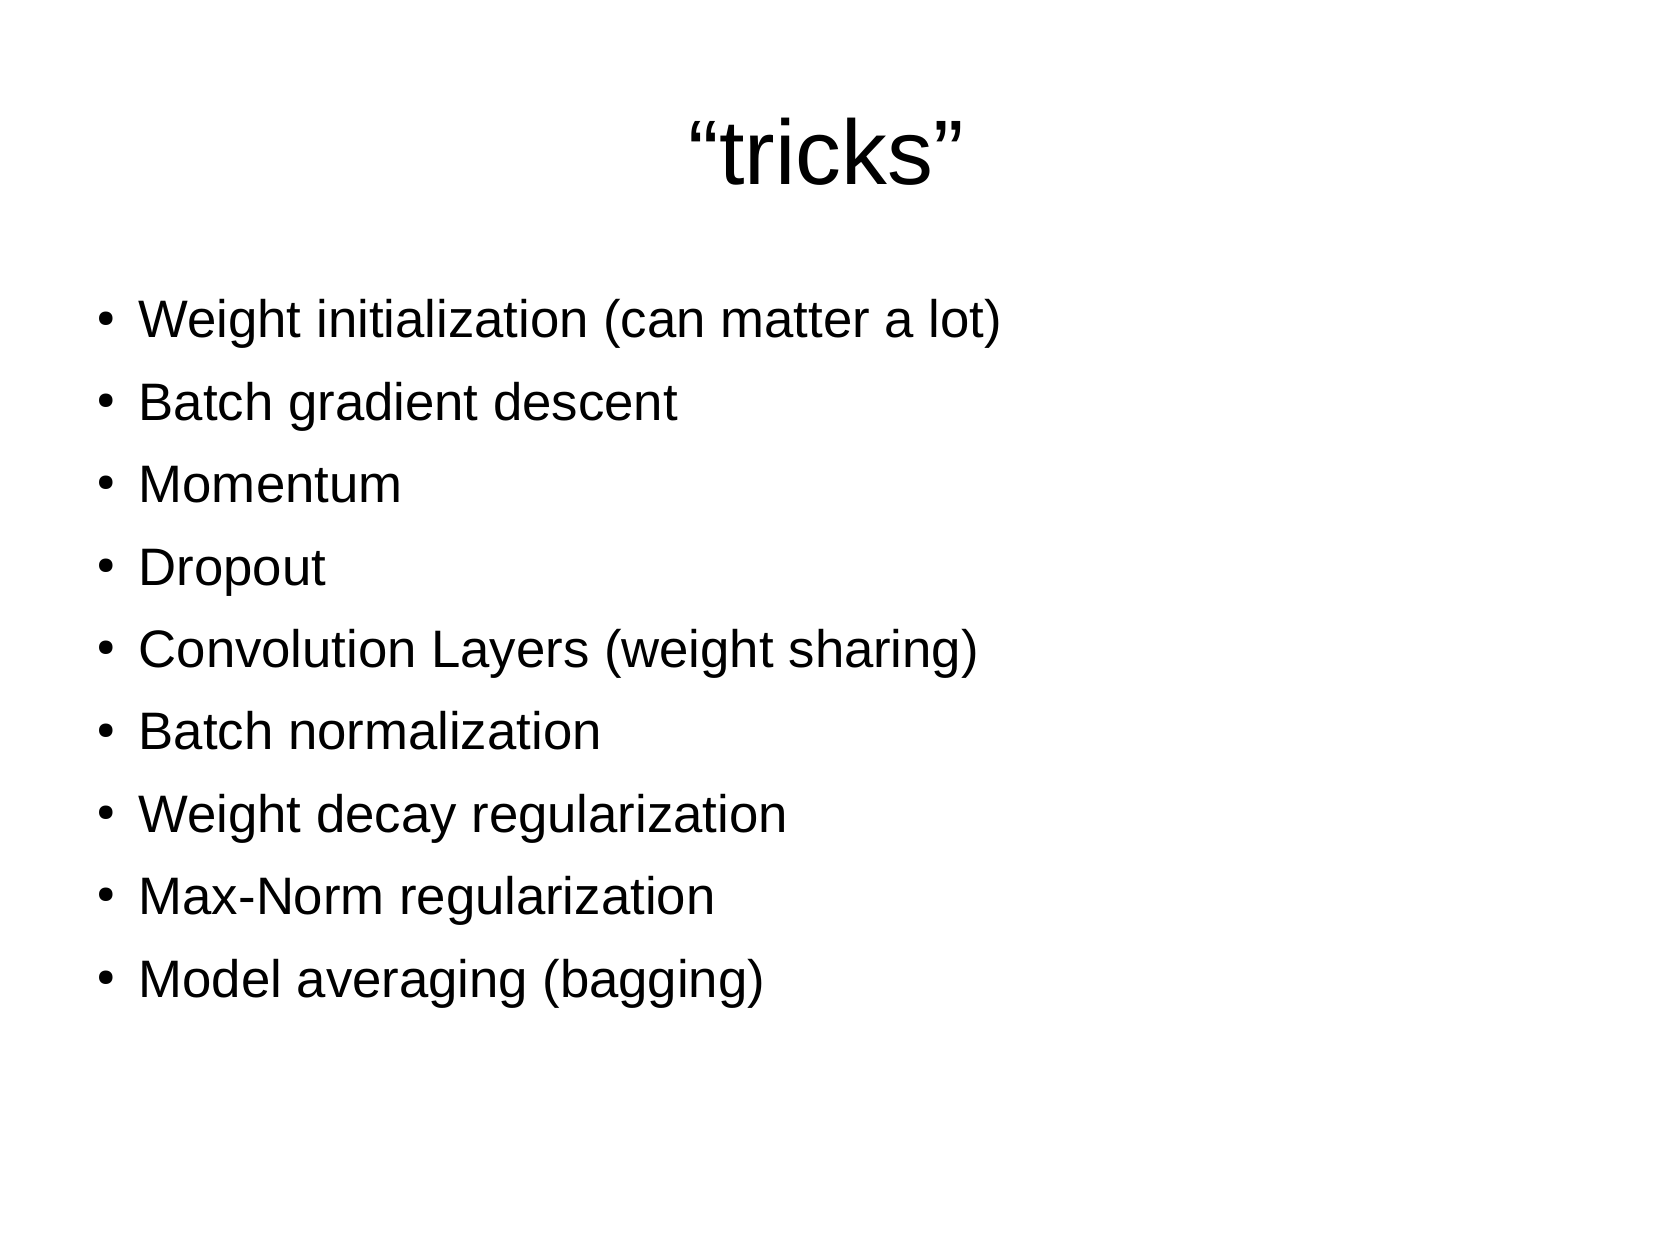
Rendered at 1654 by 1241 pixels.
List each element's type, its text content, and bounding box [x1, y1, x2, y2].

title “tricks” [82, 49, 1571, 257]
list Weight initialization (can matter a lot) Batch gradient descent Momentum Dropout Convolution Layers (weight sharing) Batch normalization Weight decay regularization Max-Norm regularization Model averaging (bagging) [82, 290, 1571, 1010]
